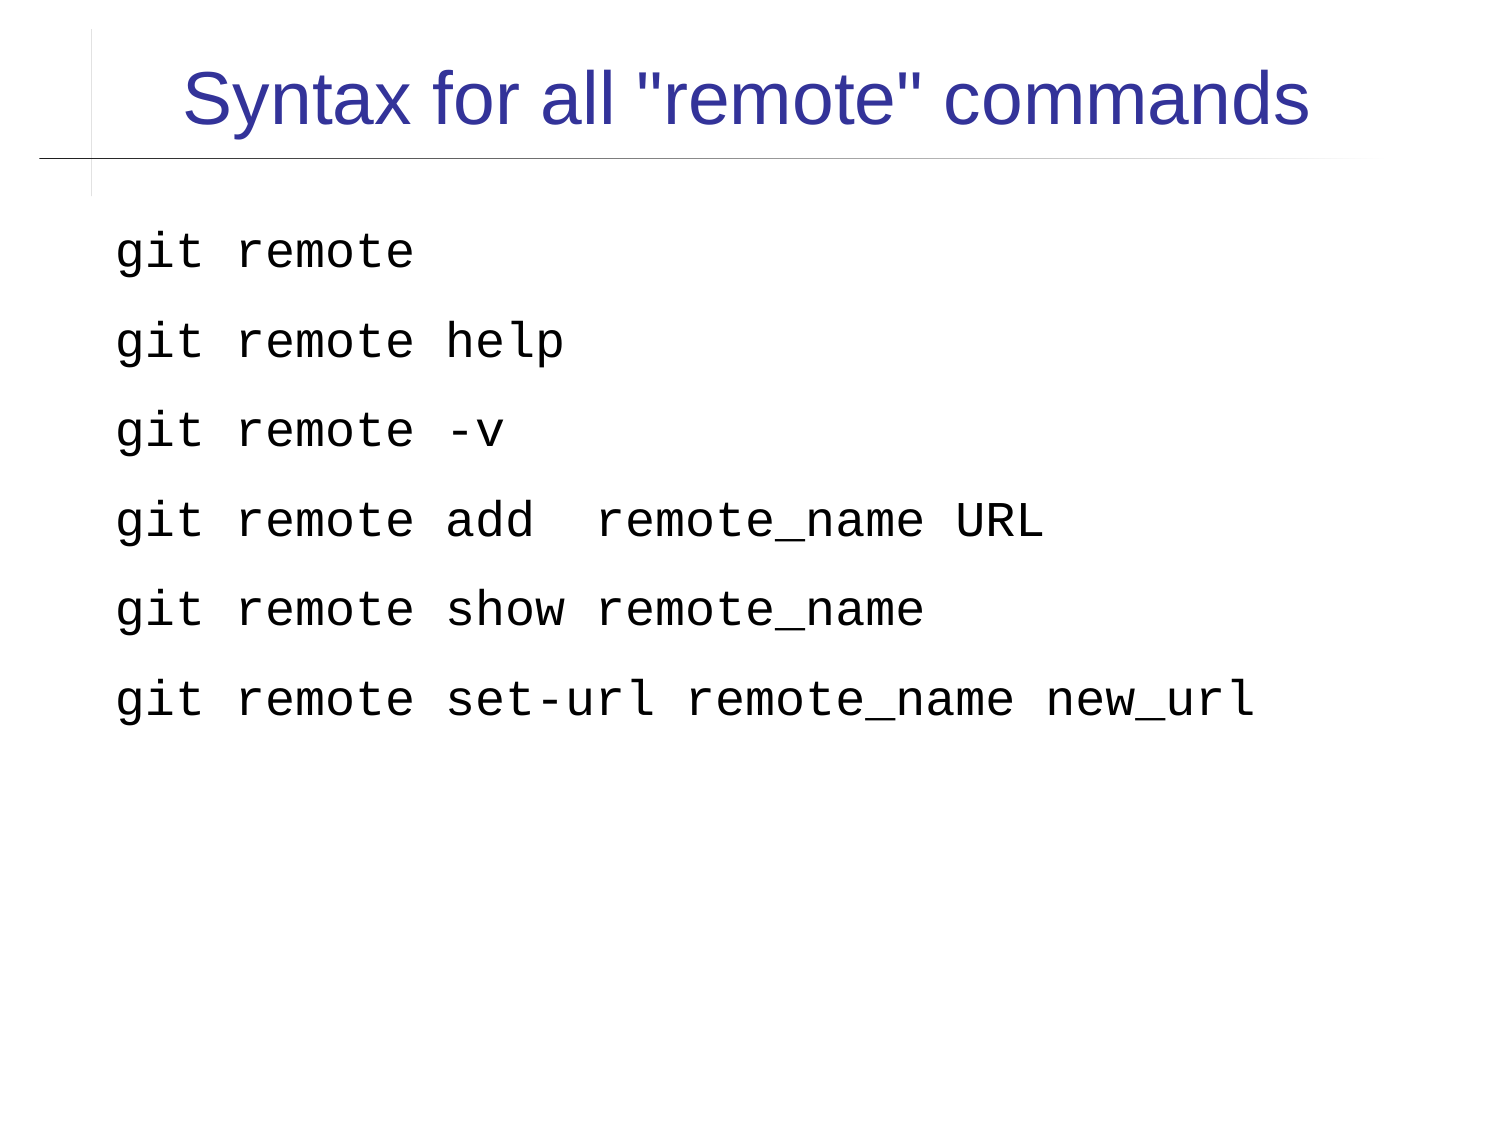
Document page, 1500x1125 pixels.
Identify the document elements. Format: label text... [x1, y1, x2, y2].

list git remote git remote help git remote -v git remote add remote_name URL git remote show remote_name git remote set-url remote_name new_url [100, 209, 1394, 980]
title Syntax for all "remote" commands [100, 41, 1394, 148]
